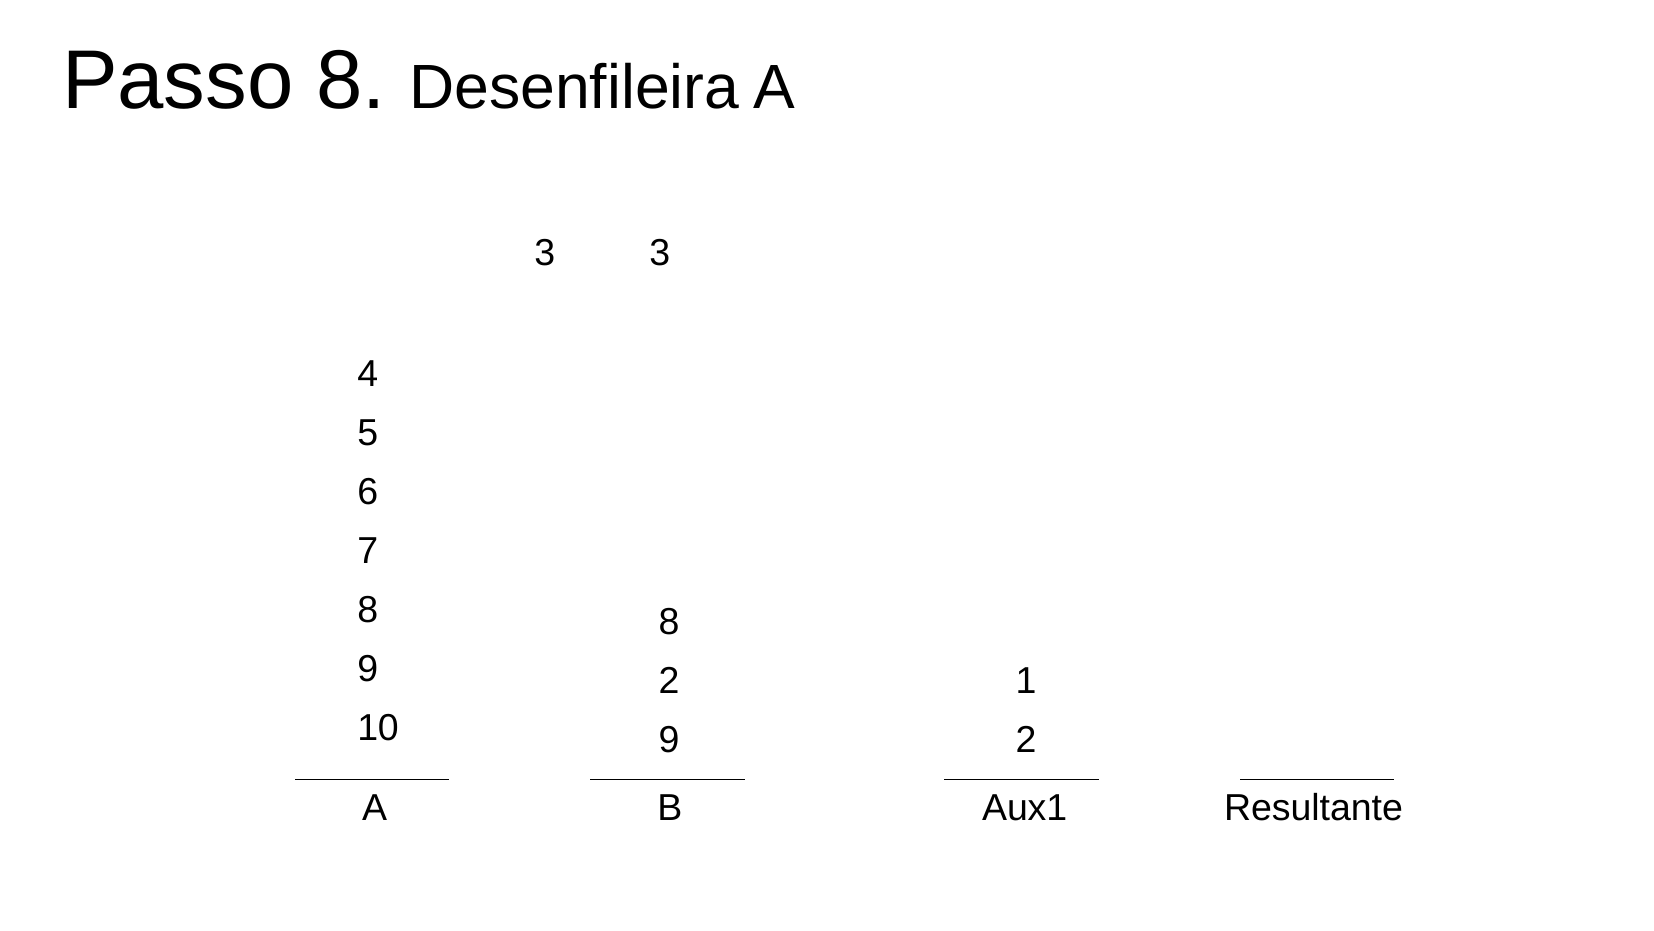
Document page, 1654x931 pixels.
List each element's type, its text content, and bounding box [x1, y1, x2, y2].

text_box 7 [342, 521, 393, 579]
text_box Resultante [1209, 779, 1418, 837]
text_box A [347, 779, 508, 837]
text_box 4 [342, 344, 393, 402]
text_box 5 [342, 403, 393, 461]
text_box B [642, 780, 698, 837]
text_box 3 [634, 224, 686, 282]
text_box 6 [342, 462, 393, 520]
text_box Passo 8. Desenfileira A [47, 25, 1607, 274]
text_box 8 [342, 580, 393, 638]
text_box 2 [1000, 710, 1052, 768]
text_box 2 [643, 651, 695, 709]
text_box 9 [643, 710, 695, 768]
text_box 9 [342, 640, 393, 697]
text_box 10 [342, 699, 426, 756]
text_box Aux1 [967, 780, 1083, 837]
text_box 1 [1000, 651, 1052, 709]
text_box 8 [643, 592, 695, 650]
text_box 3 [519, 224, 571, 282]
